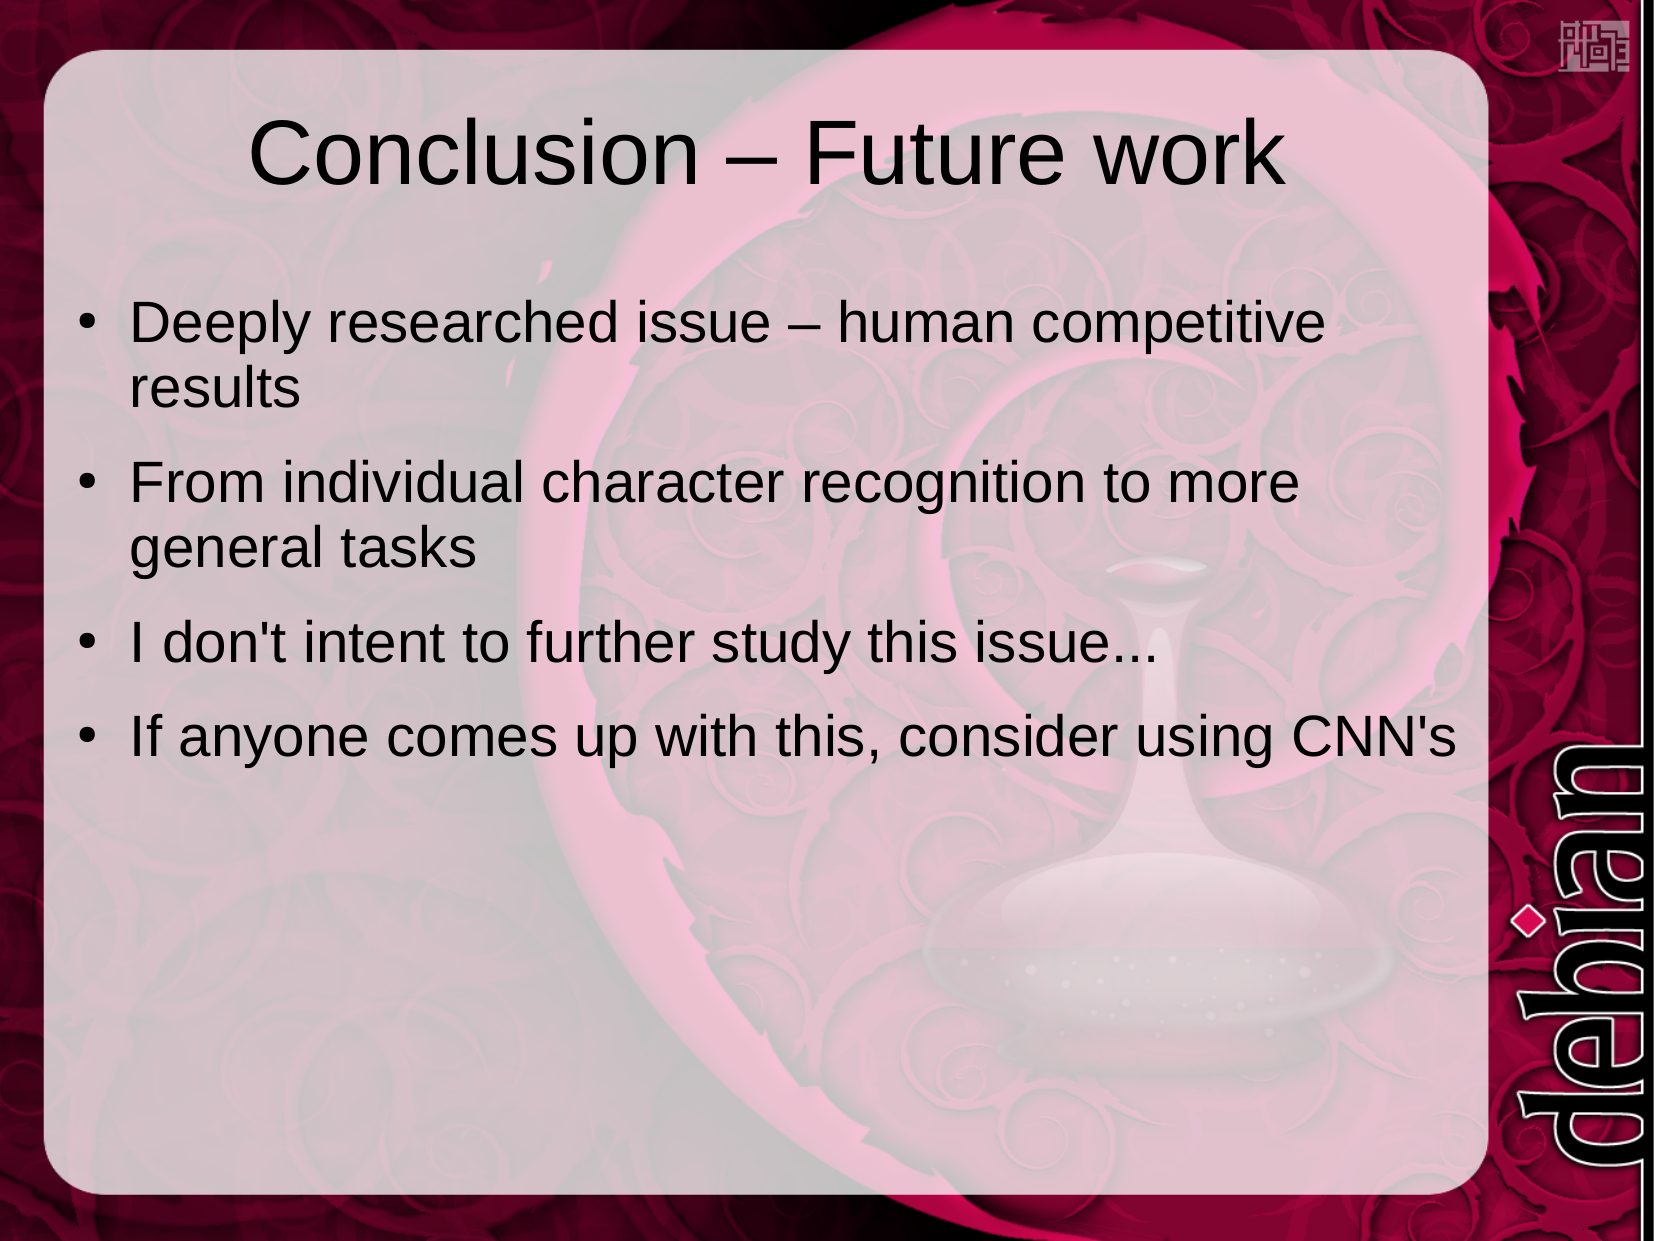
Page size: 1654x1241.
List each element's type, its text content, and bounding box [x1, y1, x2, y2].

list Deeply researched issue – human competitive results From individual character recognition to more general tasks I don't intent to further study this issue... If anyone comes up with this, consider using CNN's [59, 290, 1477, 1109]
picture [0, 0, 1654, 1241]
title Conclusion – Future work [59, 49, 1477, 257]
